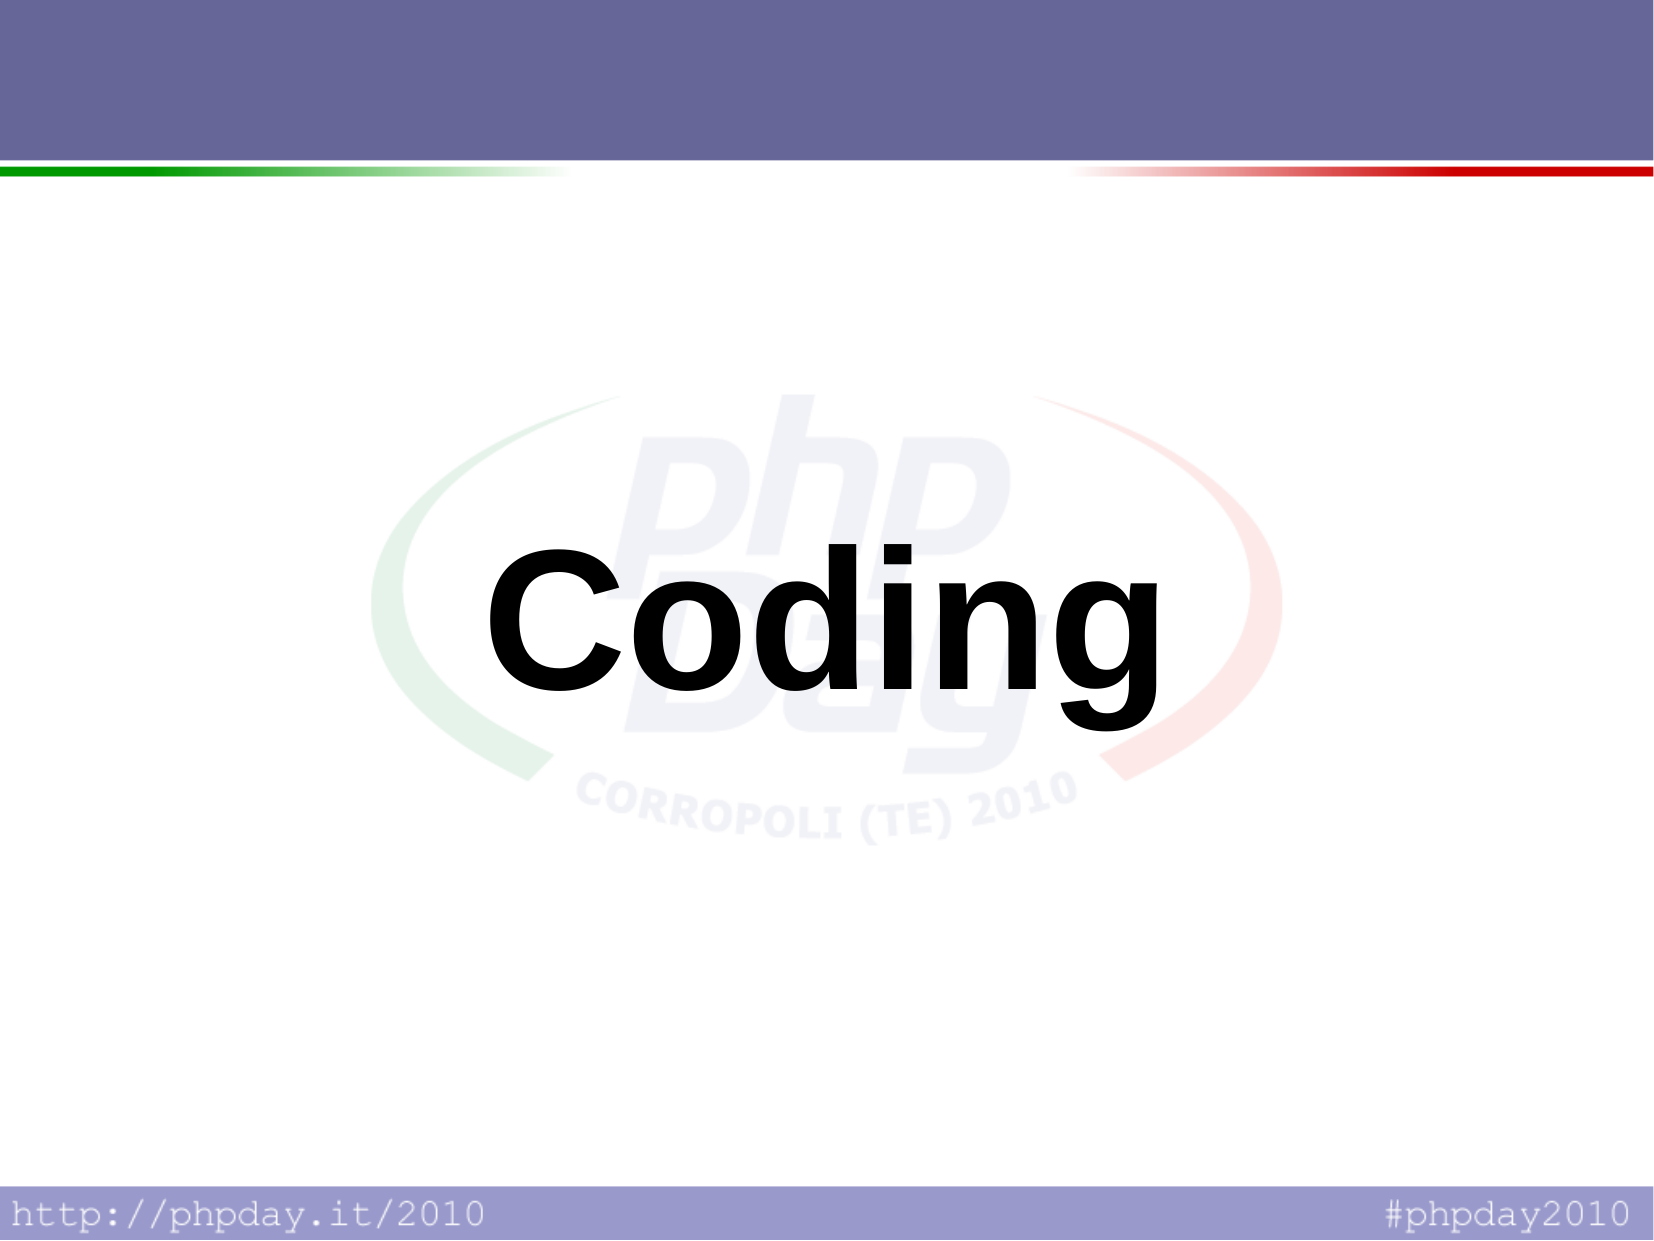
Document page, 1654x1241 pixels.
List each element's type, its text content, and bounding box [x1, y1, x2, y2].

picture [0, 0, 1654, 1240]
title Coding [29, 508, 1625, 732]
